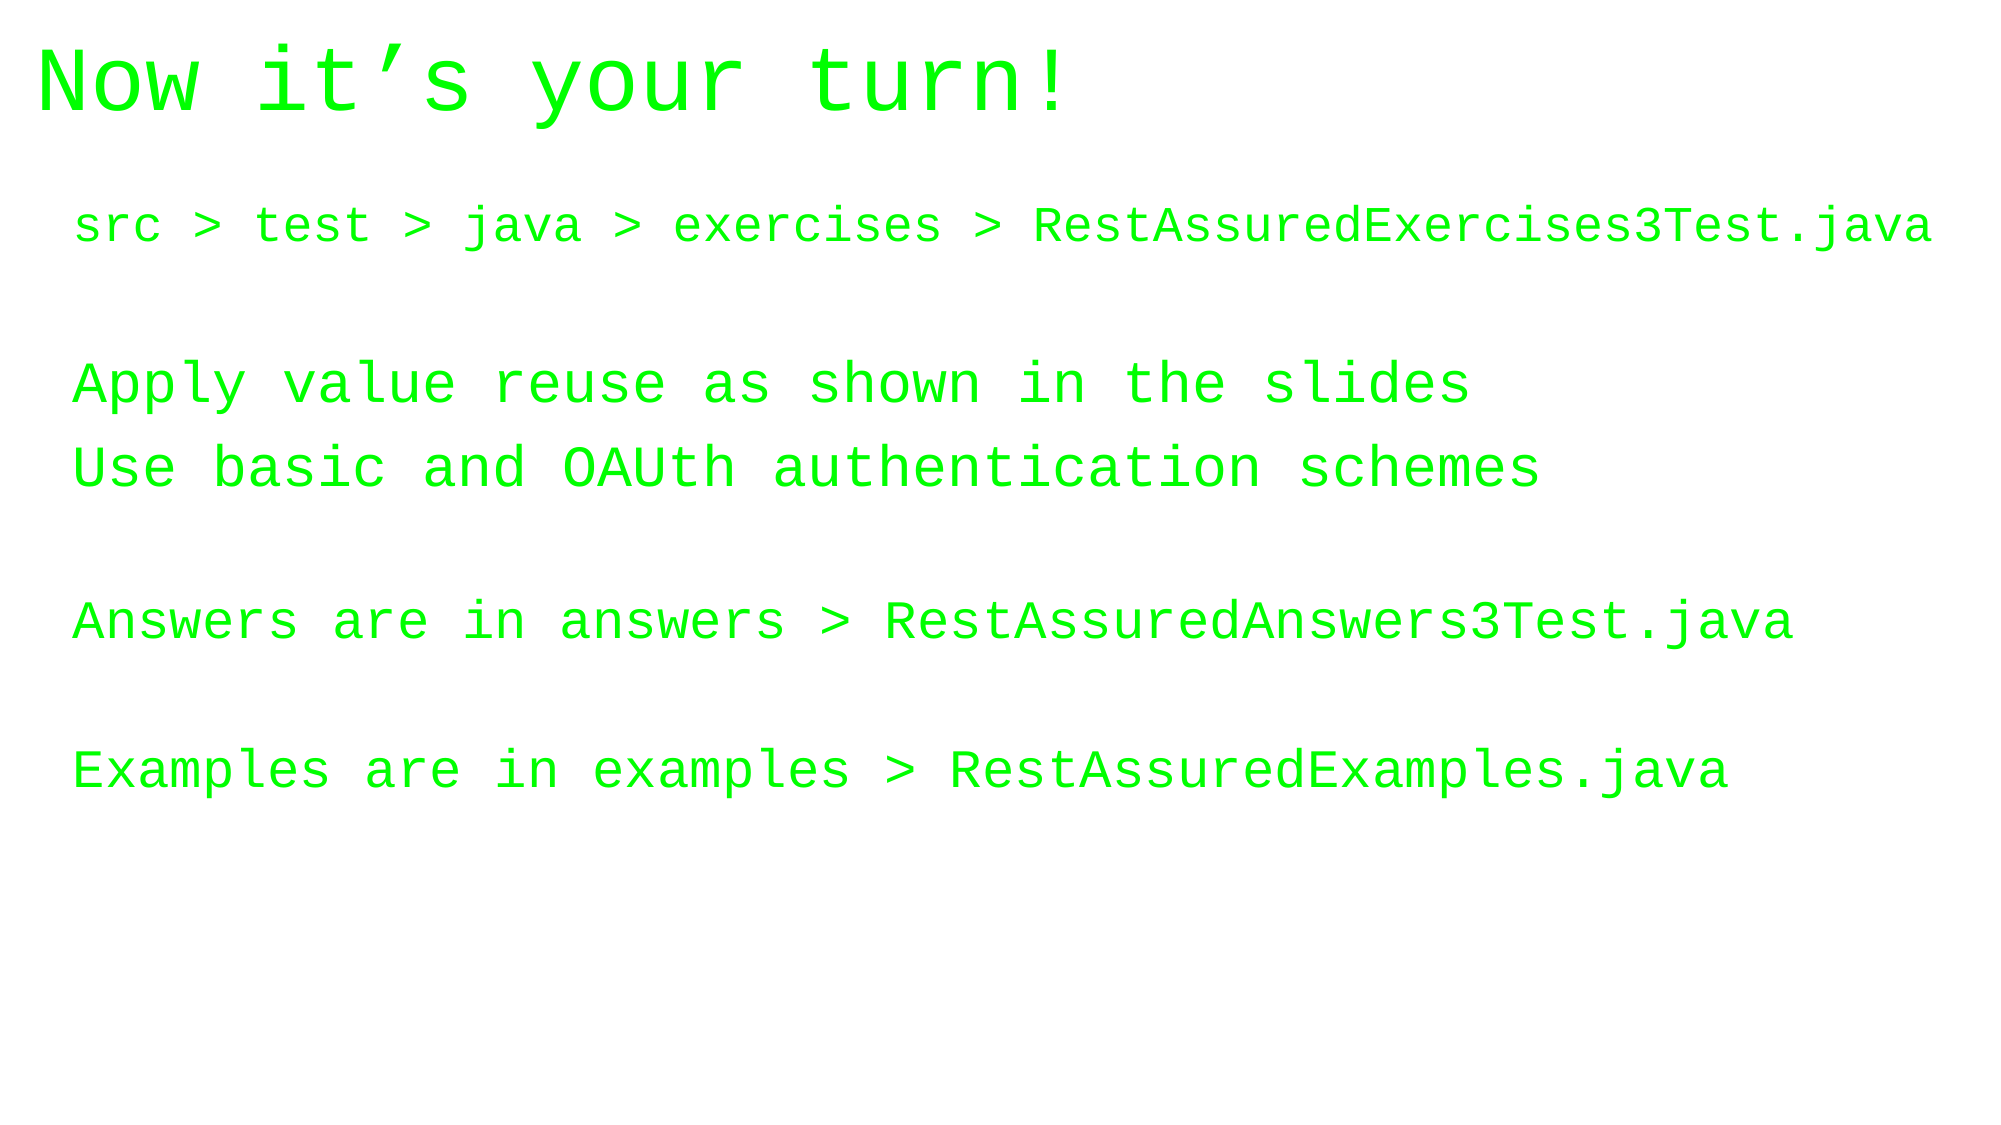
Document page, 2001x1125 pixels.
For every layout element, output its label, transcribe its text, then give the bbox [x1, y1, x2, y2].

list src > test > java > exercises > RestAssuredExercises3Test.java Apply value reuse as shown in the slides Use basic and OAUth authentication schemes Answers are in answers > RestAssuredAnswers3Test.java Examples are in examples > RestAssuredExamples.java [20, 200, 1990, 1099]
title Now it’s your turn! [20, 0, 1746, 162]
